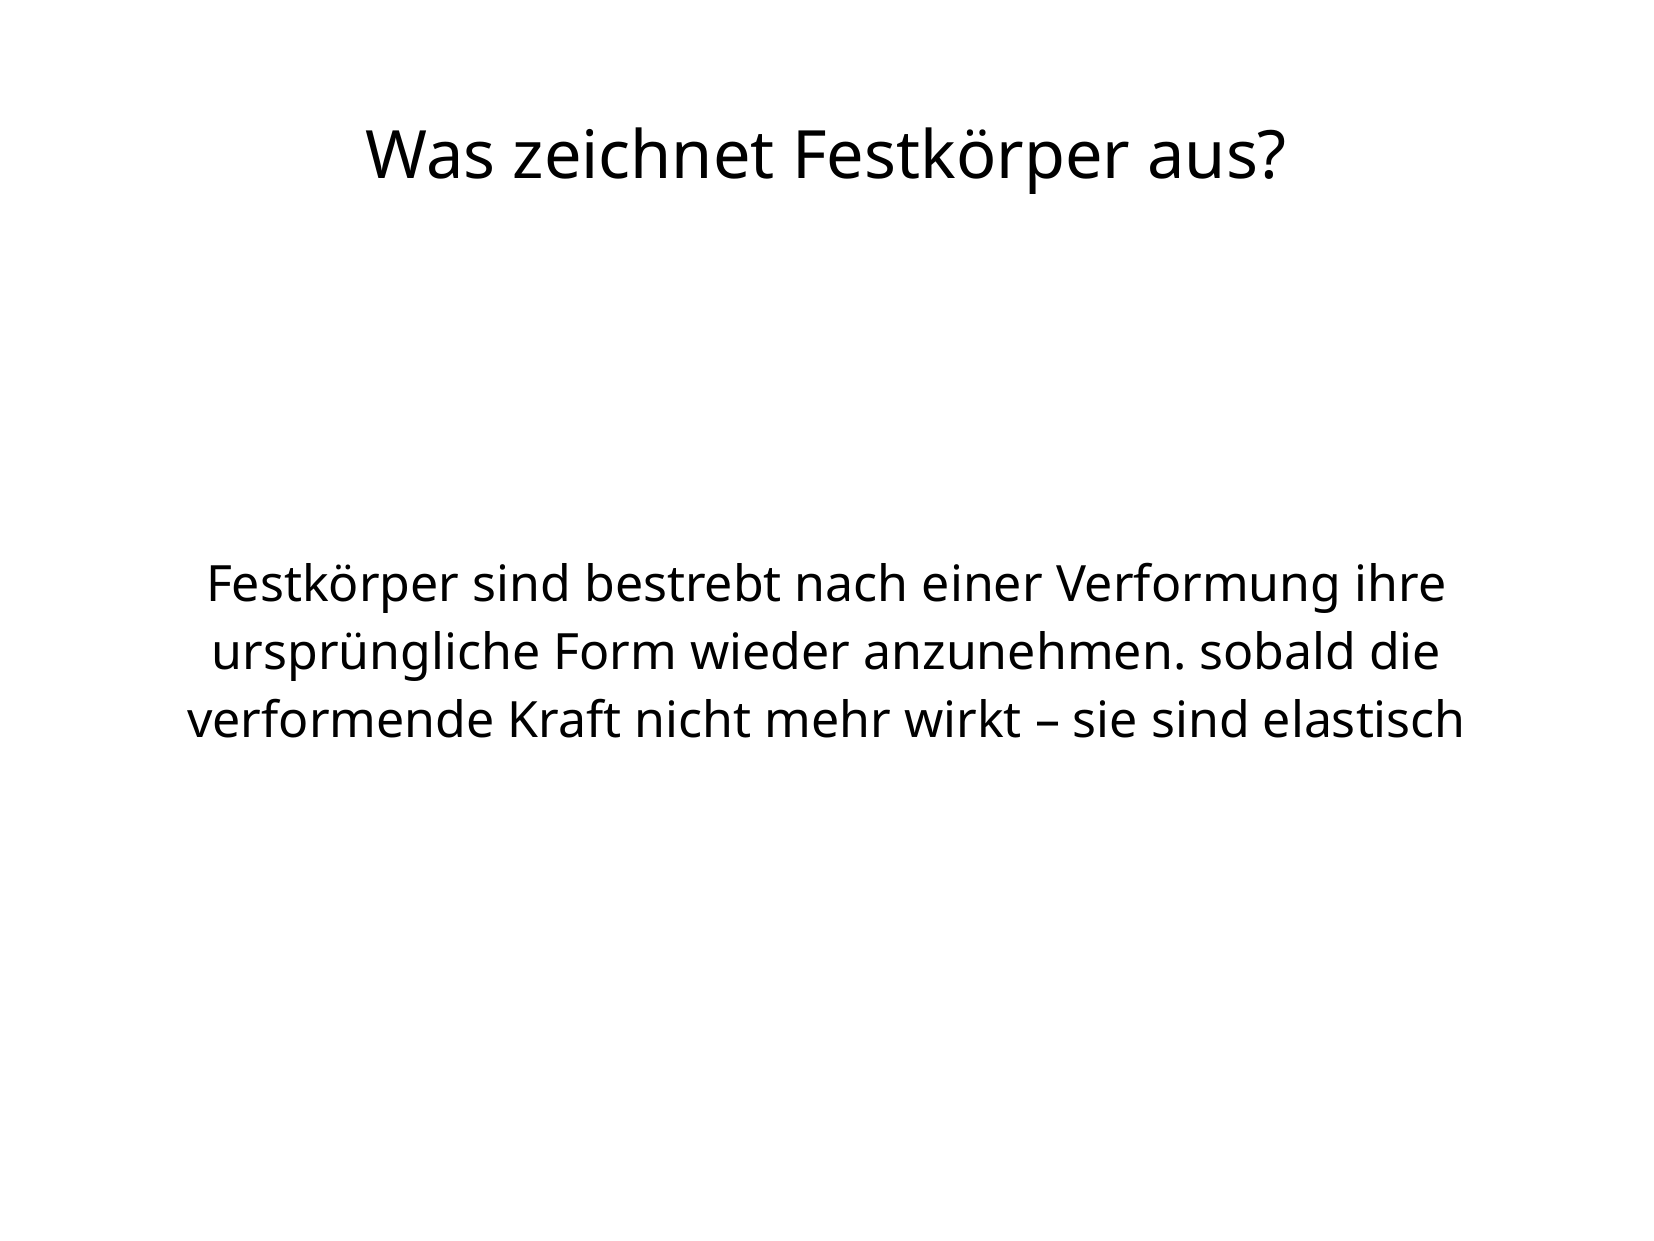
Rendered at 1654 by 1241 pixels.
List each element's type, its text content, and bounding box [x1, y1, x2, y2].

subtitle Festkörper sind bestrebt nach einer Verformung ihre ursprüngliche Form wieder anzunehmen. sobald die verformende Kraft nicht mehr wirkt – sie sind elastisch [82, 290, 1571, 1010]
title Was zeichnet Festkörper aus? [82, 49, 1571, 257]
